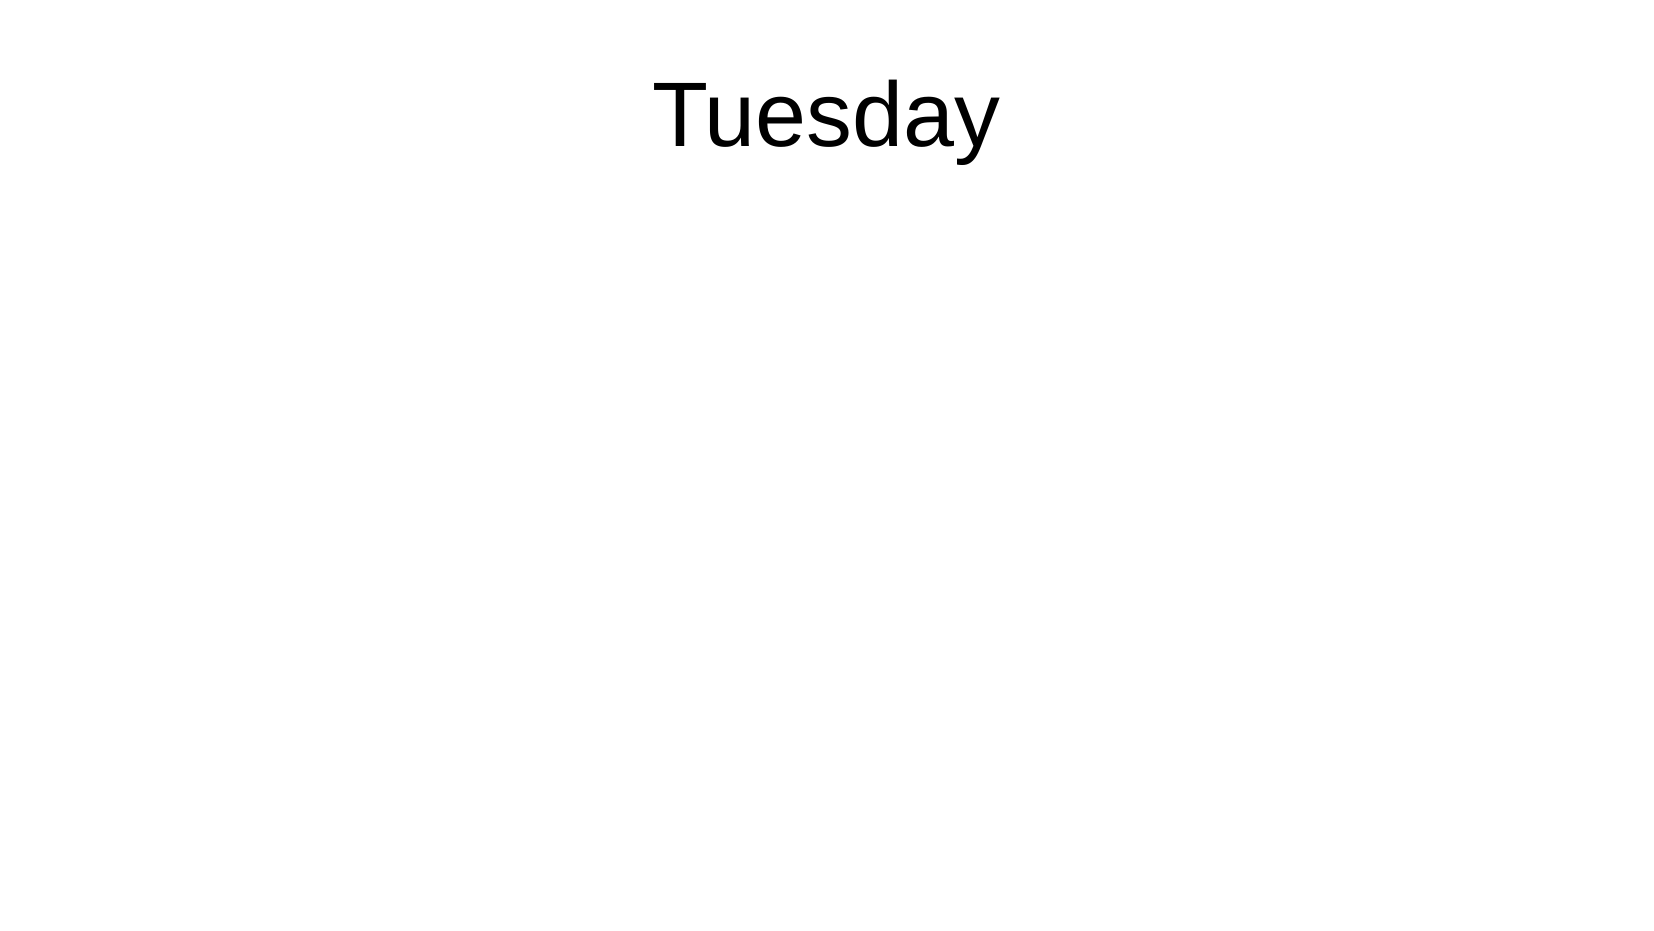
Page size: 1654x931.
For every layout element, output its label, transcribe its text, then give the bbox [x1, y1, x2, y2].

title Tuesday [82, 37, 1571, 193]
